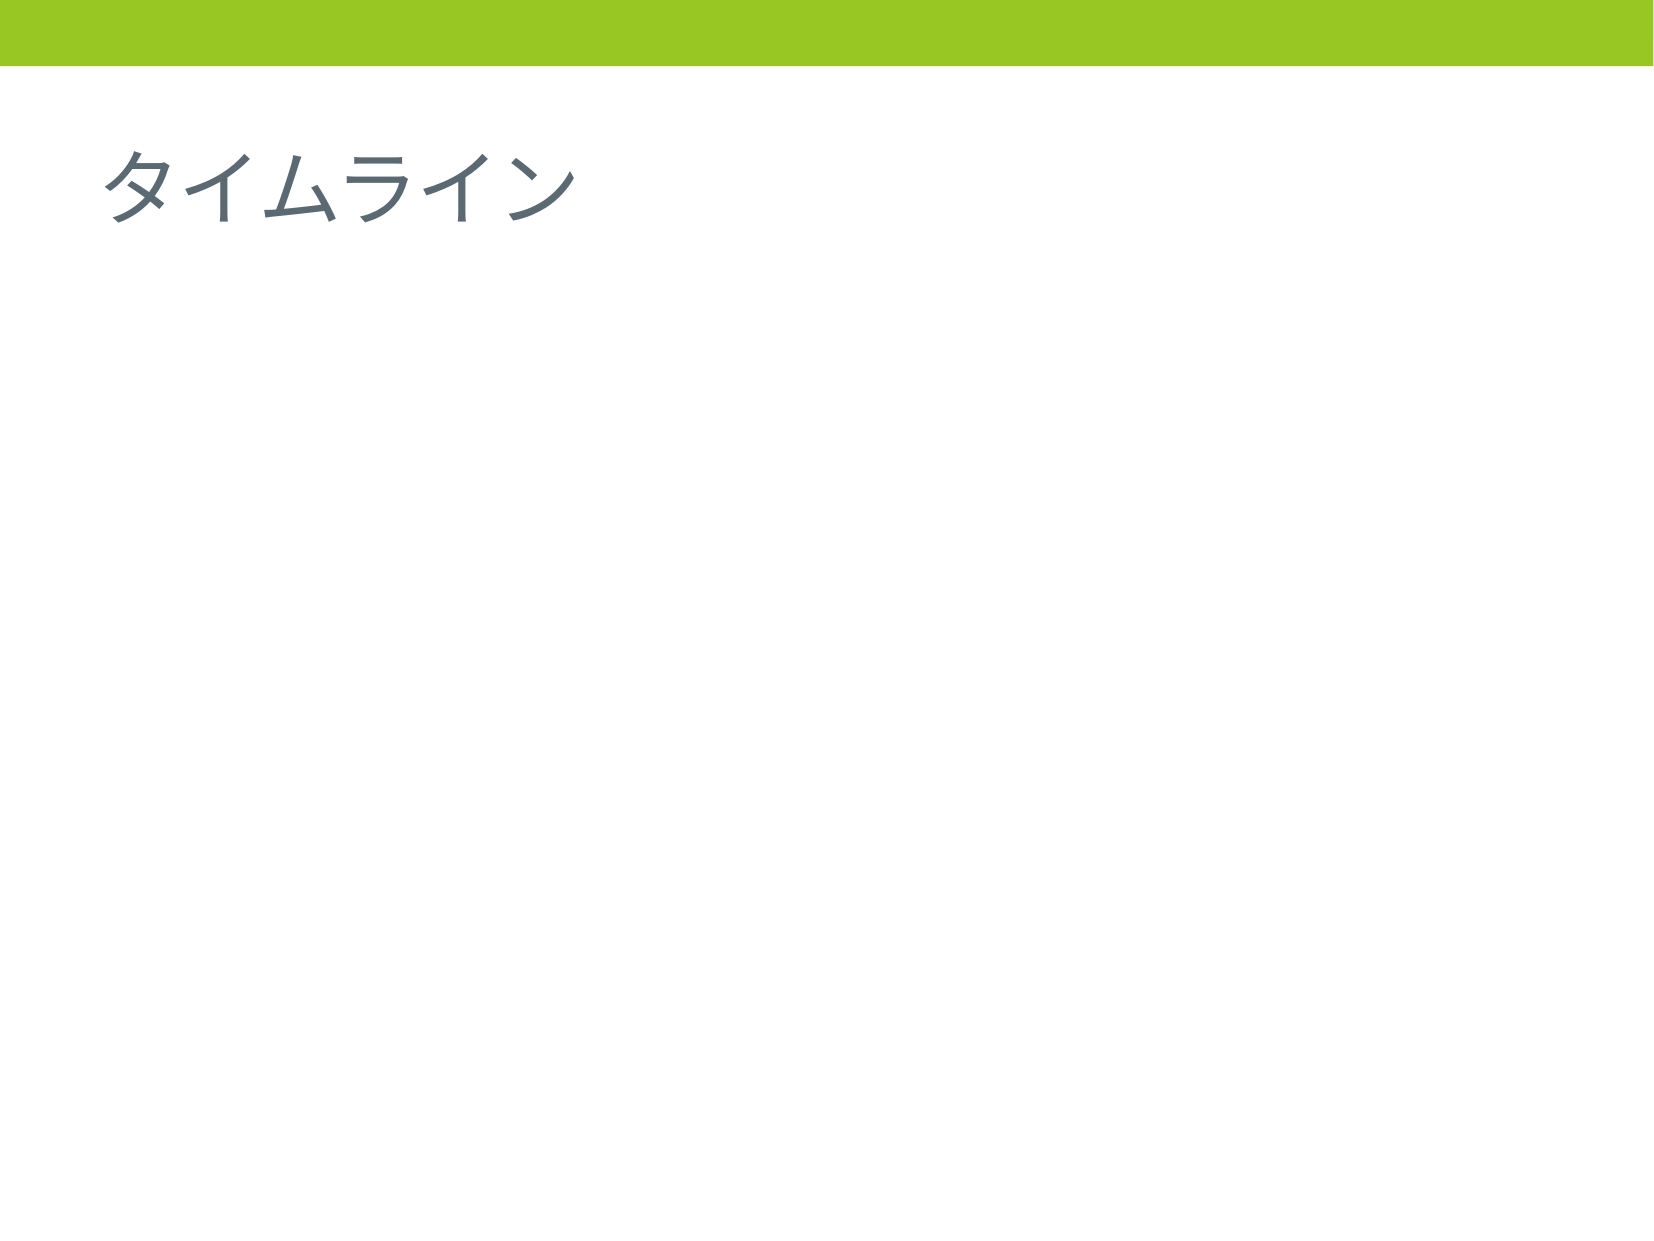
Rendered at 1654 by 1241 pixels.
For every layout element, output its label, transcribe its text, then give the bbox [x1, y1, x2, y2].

title タイムライン [82, 96, 1571, 276]
